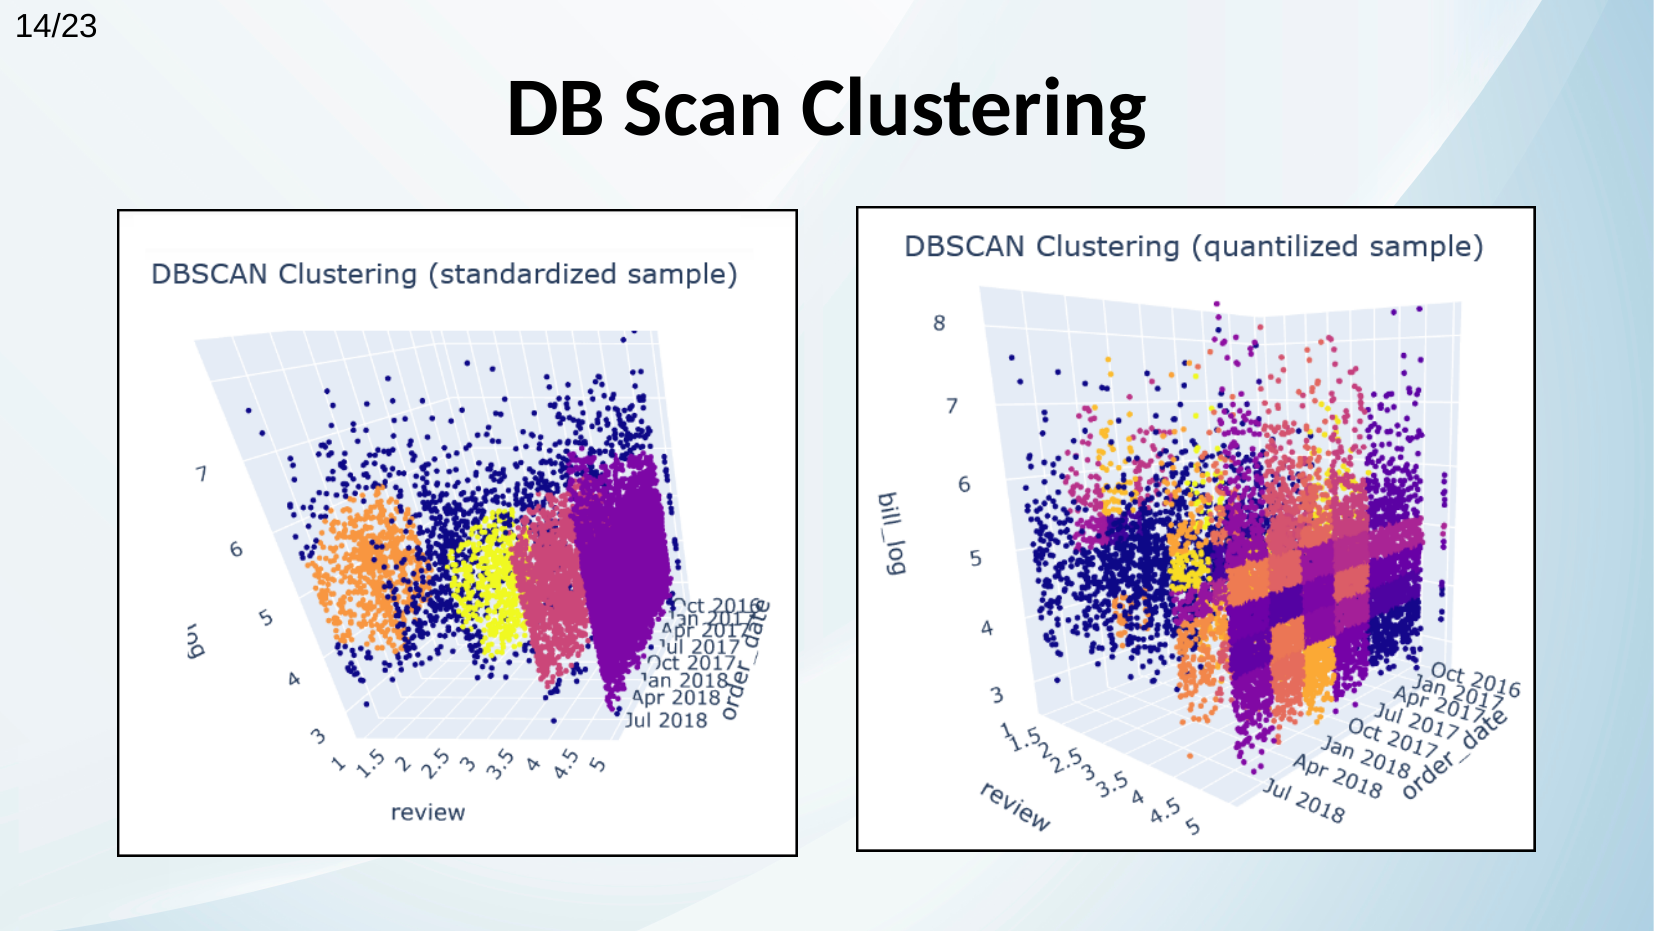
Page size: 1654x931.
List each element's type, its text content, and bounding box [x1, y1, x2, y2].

picture [0, 0, 1654, 931]
title DB Scan Clustering [82, 37, 1571, 193]
text_box 14/23 [0, 0, 119, 60]
